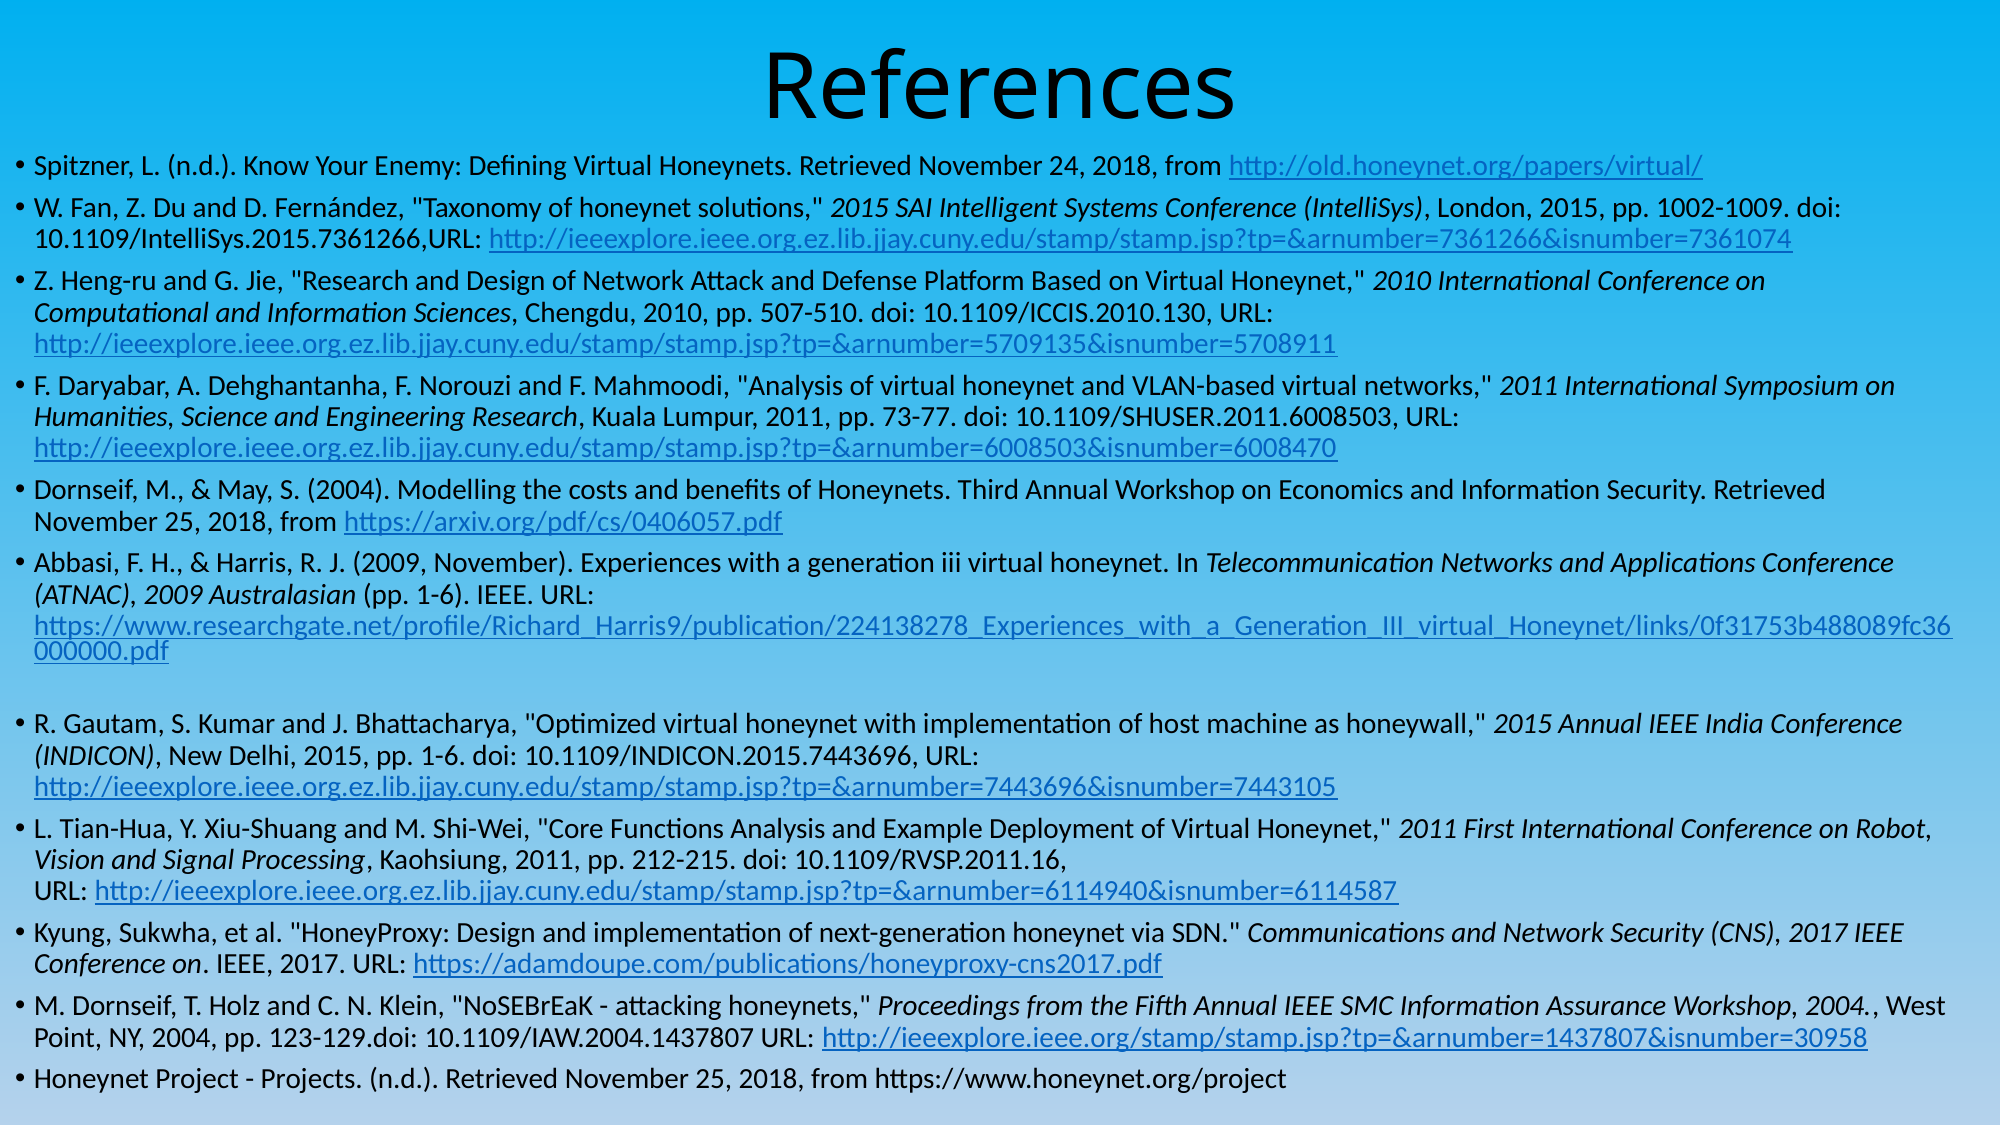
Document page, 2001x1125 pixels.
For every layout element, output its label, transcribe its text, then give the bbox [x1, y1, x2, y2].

list Spitzner, L. (n.d.). Know Your Enemy: Defining Virtual Honeynets. Retrieved November 24, 2018, from http://old.honeynet.org/papers/virtual/ W. Fan, Z. Du and D. Fernández, "Taxonomy of honeynet solutions," 2015 SAI Intelligent Systems Conference (IntelliSys), London, 2015, pp. 1002-1009. doi: 10.1109/IntelliSys.2015.7361266,URL: http://ieeexplore.ieee.org.ez.lib.jjay.cuny.edu/stamp/stamp.jsp?tp=&arnumber=7361266&isnumber=7361074 Z. Heng-ru and G. Jie, "Research and Design of Network Attack and Defense Platform Based on Virtual Honeynet," 2010 International Conference on Computational and Information Sciences, Chengdu, 2010, pp. 507-510. doi: 10.1109/ICCIS.2010.130, URL: http://ieeexplore.ieee.org.ez.lib.jjay.cuny.edu/stamp/stamp.jsp?tp=&arnumber=5709135&isnumber=5708911 F. Daryabar, A. Dehghantanha, F. Norouzi and F. Mahmoodi, "Analysis of virtual honeynet and VLAN-based virtual networks," 2011 International Symposium on Humanities, Science and Engineering Research, Kuala Lumpur, 2011, pp. 73-77. doi: 10.1109/SHUSER.2011.6008503, URL: http://ieeexplore.ieee.org.ez.lib.jjay.cuny.edu/stamp/stamp.jsp?tp=&arnumber=6008503&isnumber=6008470 Dornseif, M., & May, S. (2004). Modelling the costs and benefits of Honeynets. Third Annual Workshop on Economics and Information Security. Retrieved November 25, 2018, from https://arxiv.org/pdf/cs/0406057.pdf Abbasi, F. H., & Harris, R. J. (2009, November). Experiences with a generation iii virtual honeynet. In Telecommunication Networks and Applications Conference (ATNAC), 2009 Australasian (pp. 1-6). IEEE. URL: https://www.researchgate.net/profile/Richard_Harris9/publication/224138278_Experiences_with_a_Generation_III_virtual_Honeynet/links/0f31753b488089fc36000000.pdf R. Gautam, S. Kumar and J. Bhattacharya, "Optimized virtual honeynet with implementation of host machine as honeywall," 2015 Annual IEEE India Conference (INDICON), New Delhi, 2015, pp. 1-6. doi: 10.1109/INDICON.2015.7443696, URL: http://ieeexplore.ieee.org.ez.lib.jjay.cuny.edu/stamp/stamp.jsp?tp=&arnumber=7443696&isnumber=7443105 L. Tian-Hua, Y. Xiu-Shuang and M. Shi-Wei, "Core Functions Analysis and Example Deployment of Virtual Honeynet," 2011 First International Conference on Robot, Vision and Signal Processing, Kaohsiung, 2011, pp. 212-215. doi: 10.1109/RVSP.2011.16, URL: http://ieeexplore.ieee.org.ez.lib.jjay.cuny.edu/stamp/stamp.jsp?tp=&arnumber=6114940&isnumber=6114587 Kyung, Sukwha, et al. "HoneyProxy: Design and implementation of next-generation honeynet via SDN." Communications and Network Security (CNS), 2017 IEEE Conference on. IEEE, 2017. URL: https://adamdoupe.com/publications/honeyproxy-cns2017.pdf M. Dornseif, T. Holz and C. N. Klein, "NoSEBrEaK - attacking honeynets," Proceedings from the Fifth Annual IEEE SMC Information Assurance Workshop, 2004., West Point, NY, 2004, pp. 123-129.doi: 10.1109/IAW.2004.1437807 URL: http://ieeexplore.ieee.org/stamp/stamp.jsp?tp=&arnumber=1437807&isnumber=30958 Honeynet Project - Projects. (n.d.). Retrieved November 25, 2018, from https://www.honeynet.org/project [0, 143, 1961, 1125]
title References [137, 0, 1863, 143]
